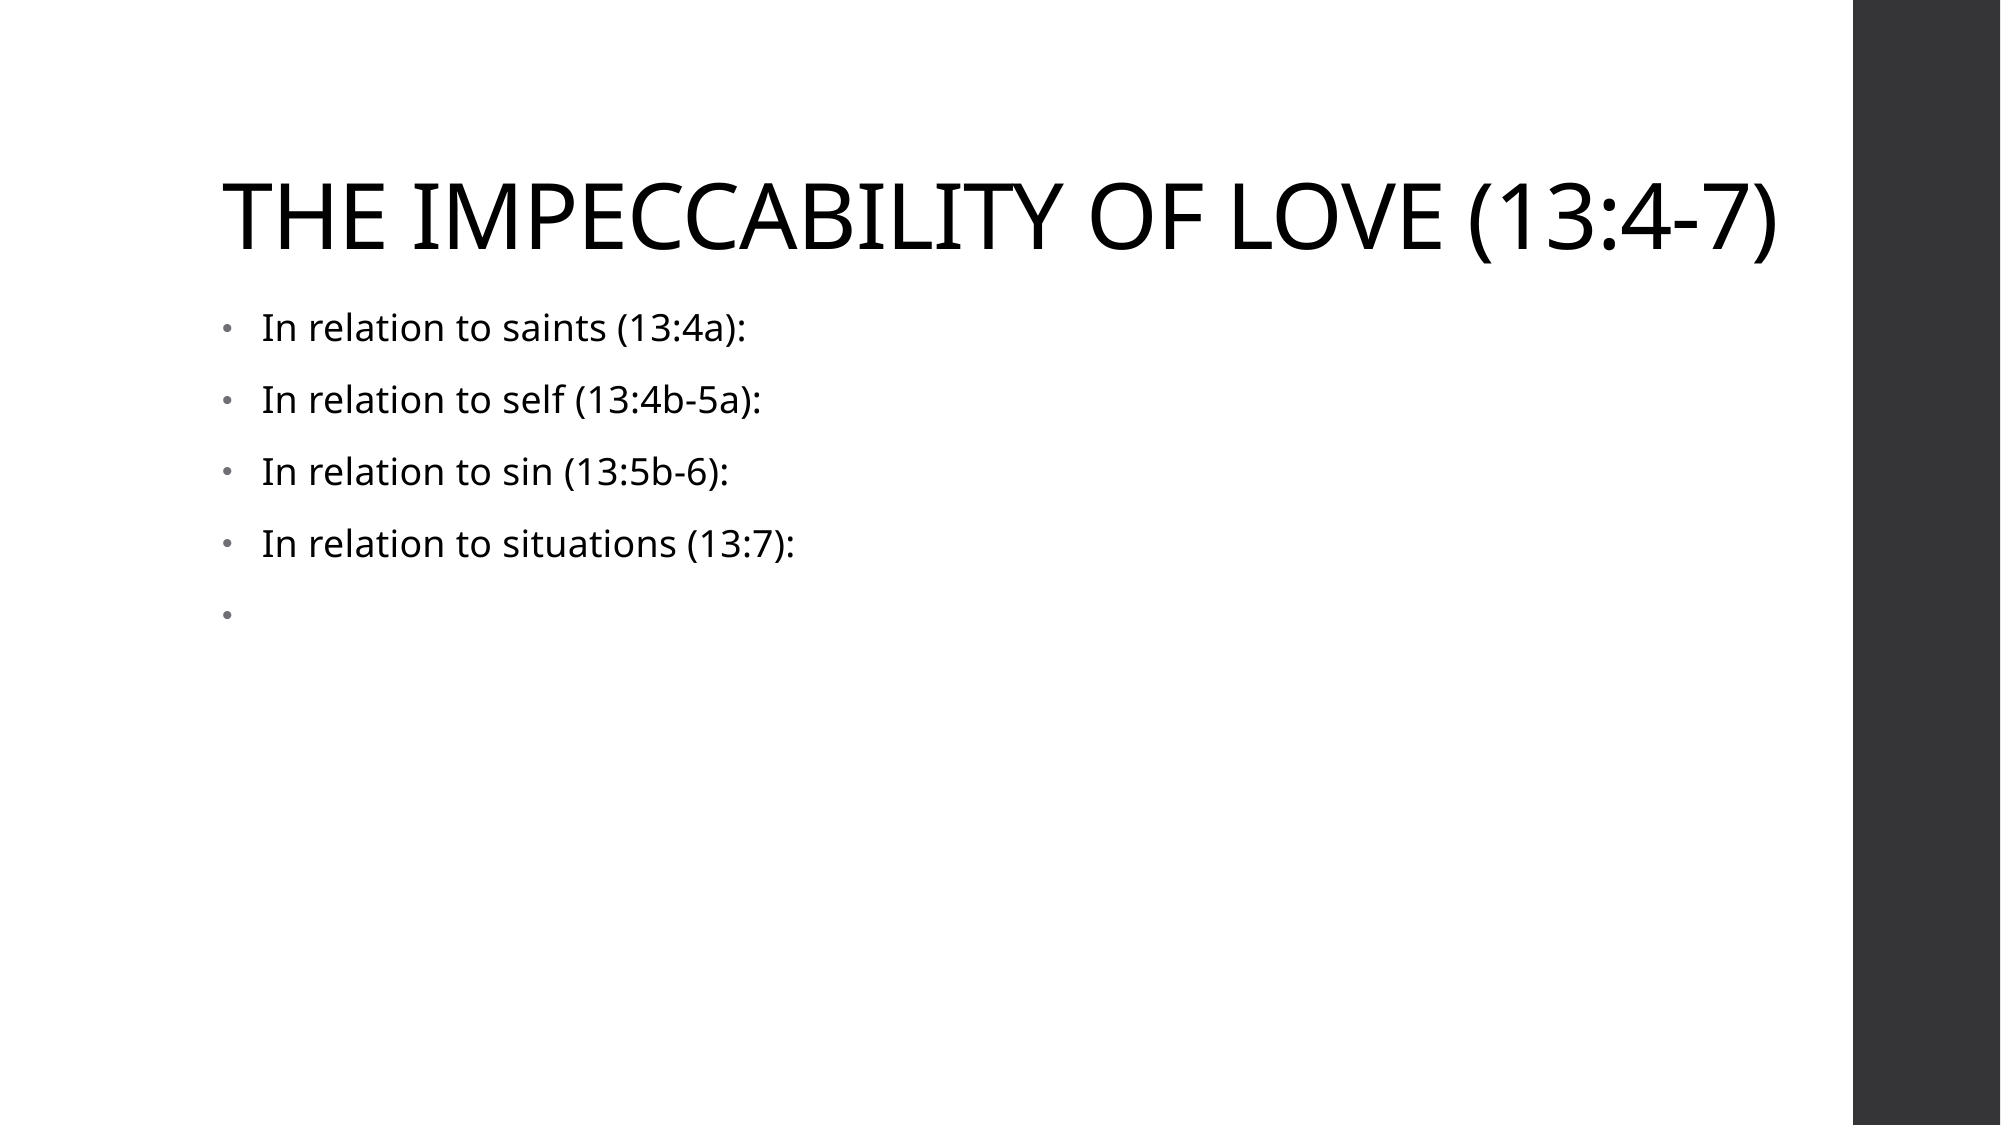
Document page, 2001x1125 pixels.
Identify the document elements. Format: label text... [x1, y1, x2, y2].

list In relation to saints (13:4a): In relation to self (13:4b-5a): In relation to sin (13:5b-6): In relation to situations (13:7): [206, 299, 1617, 1014]
title THE IMPECCABILITY OF LOVE (13:4-7) [206, 60, 1797, 278]
